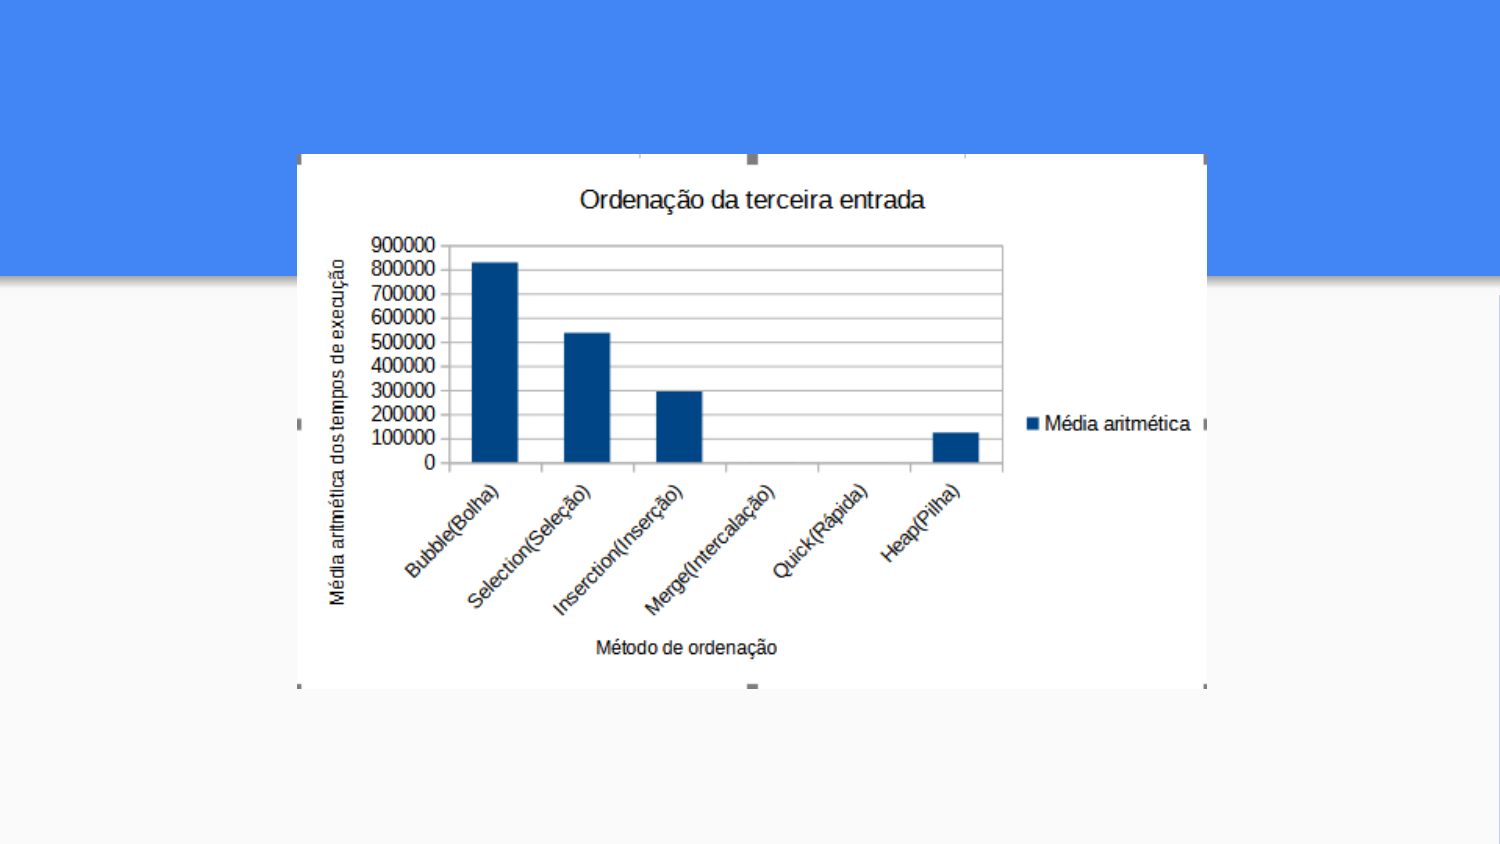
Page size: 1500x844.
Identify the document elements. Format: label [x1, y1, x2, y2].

picture [297, 154, 1207, 689]
